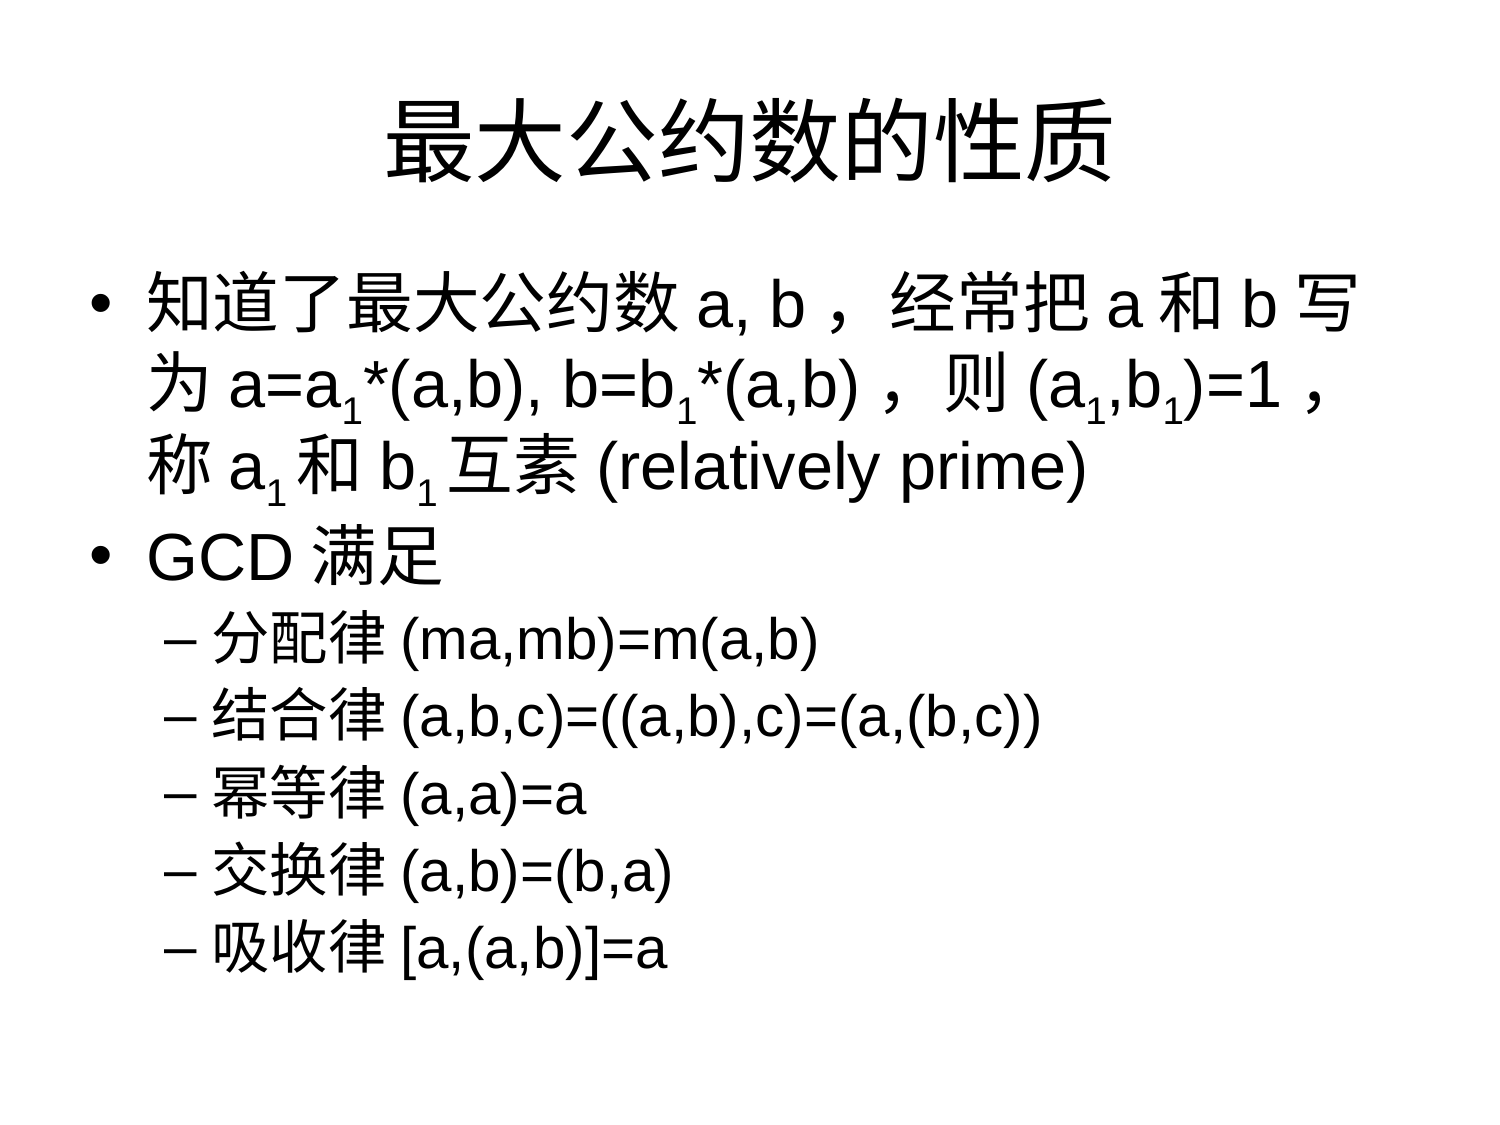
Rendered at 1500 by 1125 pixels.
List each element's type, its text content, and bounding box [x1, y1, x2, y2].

title 最大公约数的性质 [75, 45, 1426, 233]
list 知道了最大公约数a, b，经常把a和b写为a=a1*(a,b), b=b1*(a,b)，则(a1,b1)=1，称a1和b1互素(relatively prime) GCD满足 分配律(ma,mb)=m(a,b) 结合律(a,b,c)=((a,b),c)=(a,(b,c)) 幂等律(a,a)=a 交换律(a,b)=(b,a) 吸收律[a,(a,b)]=a [75, 262, 1426, 1006]
